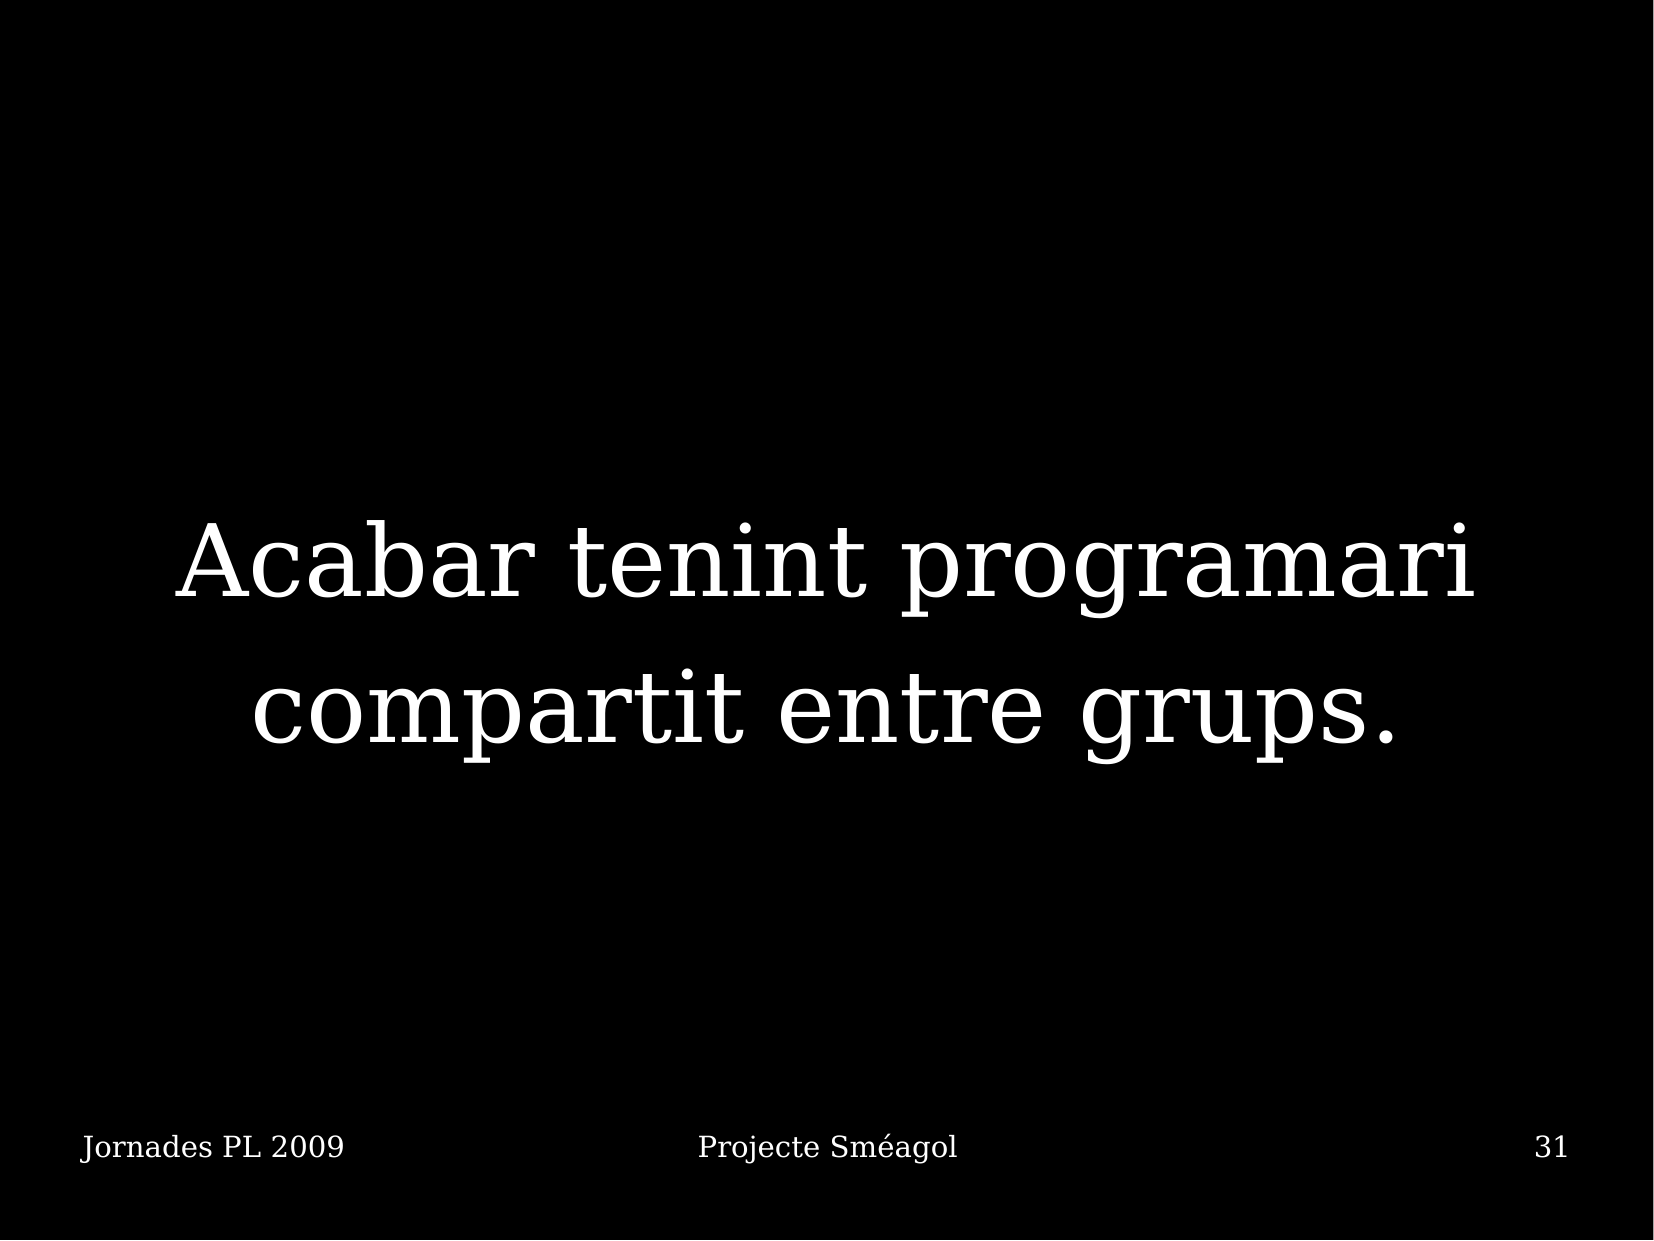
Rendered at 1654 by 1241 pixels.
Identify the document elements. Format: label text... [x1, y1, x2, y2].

title Acabar tenint programari compartit entre grups. [59, 489, 1595, 752]
